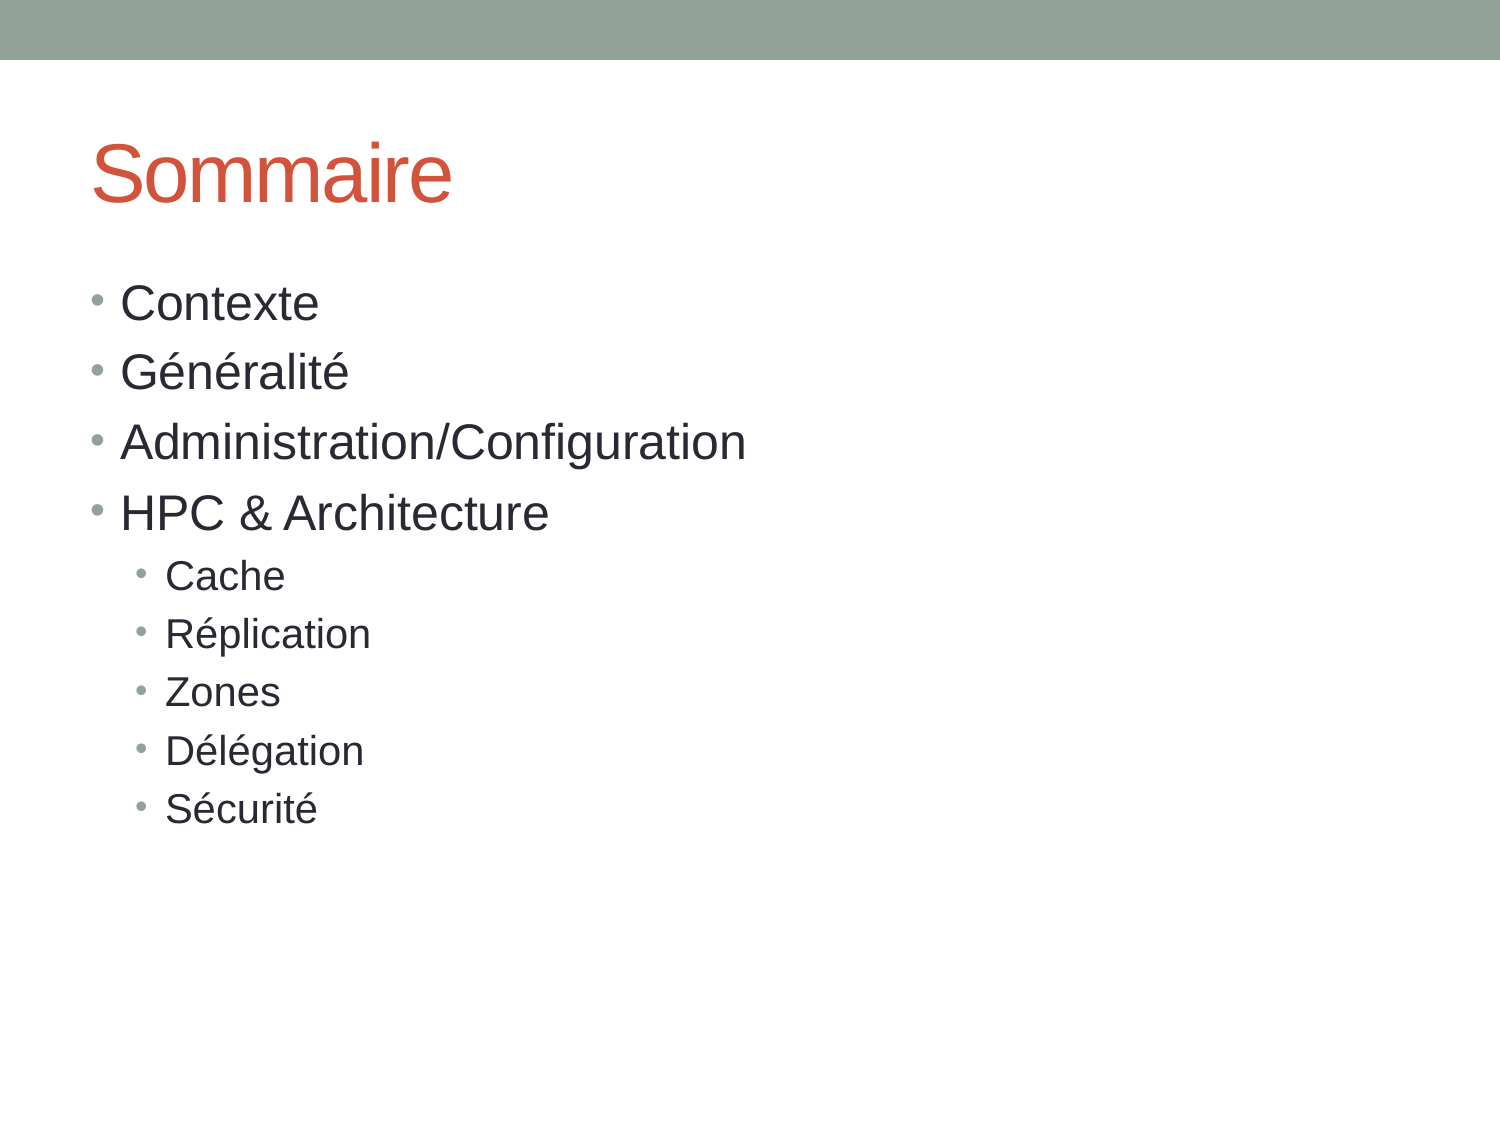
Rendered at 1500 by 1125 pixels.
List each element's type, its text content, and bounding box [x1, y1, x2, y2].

title Sommaire [75, 87, 1425, 250]
list Contexte Généralité Administration/Configuration HPC & Architecture Cache Réplication Zones Délégation Sécurité [75, 262, 1425, 1063]
